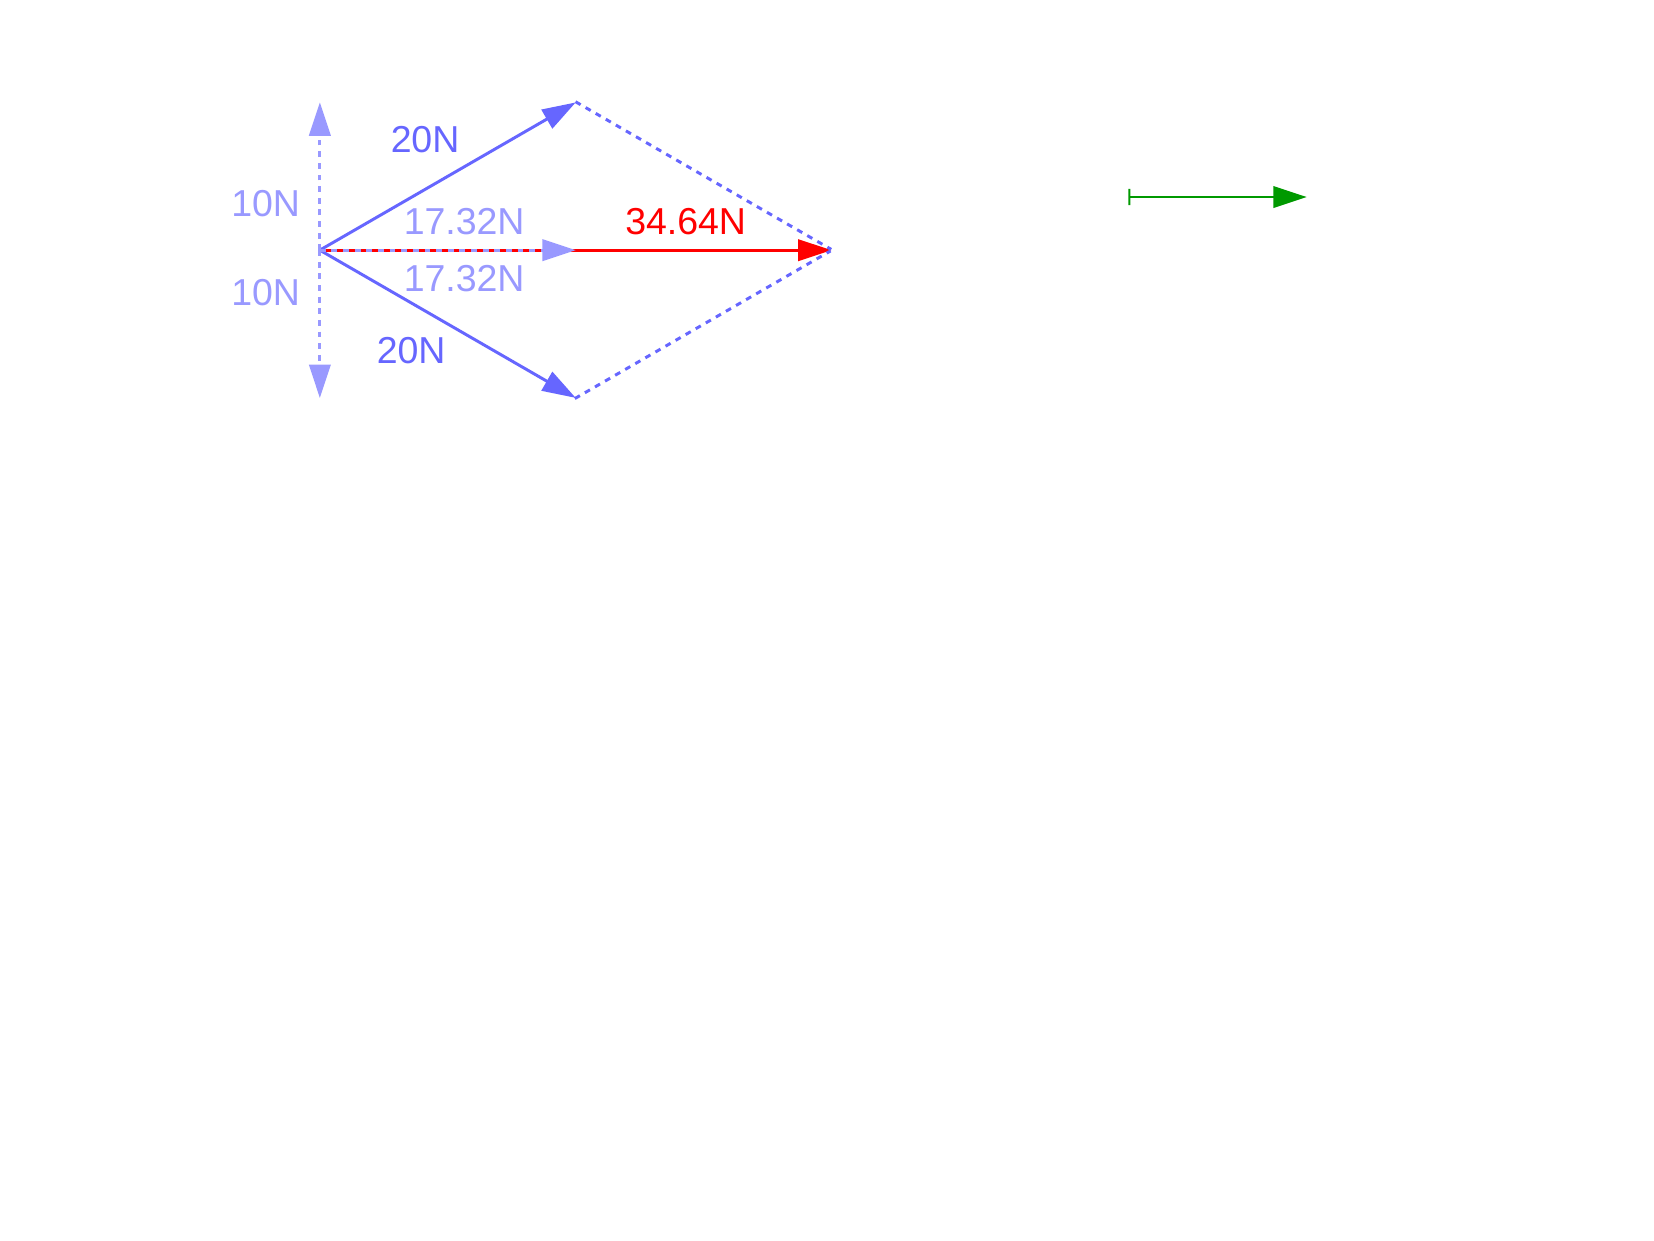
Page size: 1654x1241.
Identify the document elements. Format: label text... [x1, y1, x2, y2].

text_box 10N [216, 175, 315, 233]
text_box 20N [376, 111, 475, 169]
text_box 17.32N [389, 250, 540, 307]
text_box 20N [362, 322, 461, 380]
text_box 34.64N [610, 193, 773, 251]
text_box 17.32N [389, 193, 540, 250]
text_box 10N [216, 263, 315, 321]
